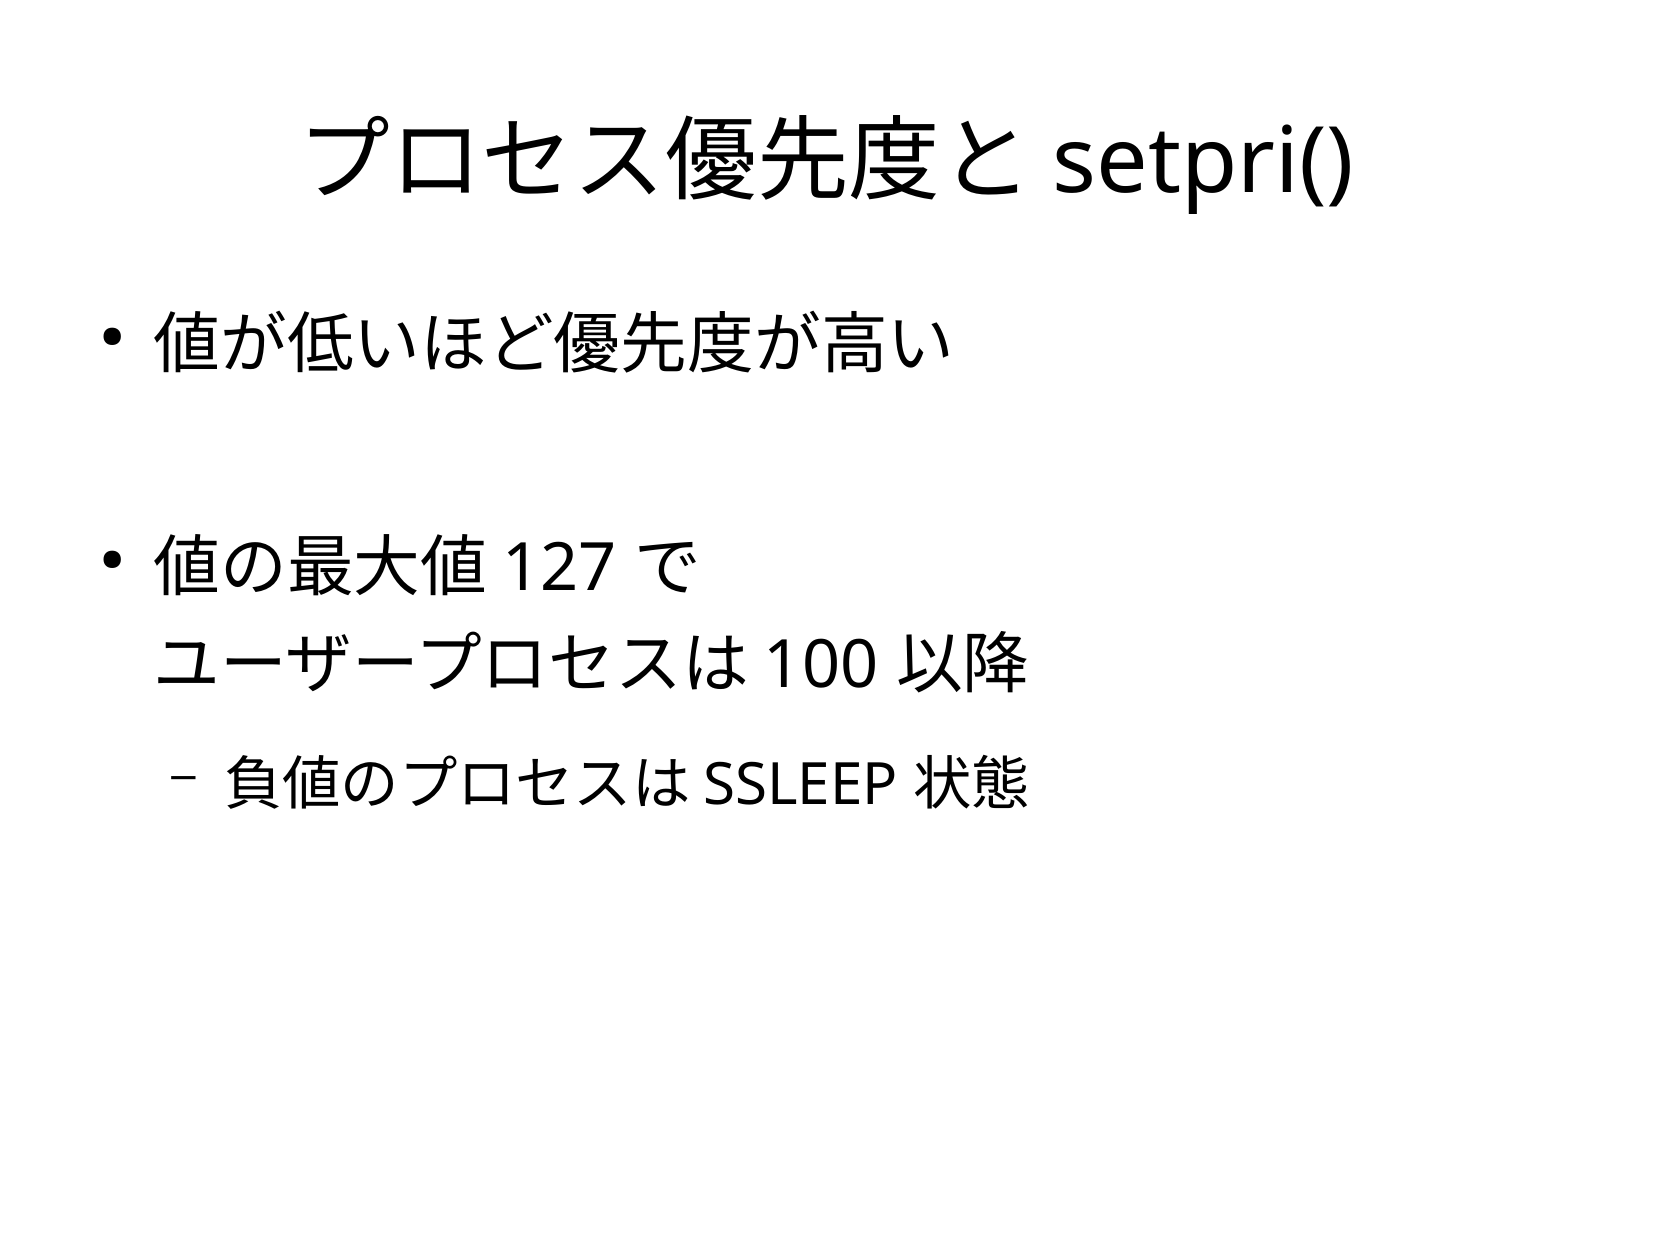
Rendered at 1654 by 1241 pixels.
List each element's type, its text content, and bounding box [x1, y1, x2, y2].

list 値が低いほど優先度が高い 値の最大値 127 で ユーザープロセスは 100 以降 負値のプロセスは SSLEEP 状態 [82, 290, 1538, 1170]
title プロセス優先度と setpri() [82, 49, 1571, 257]
